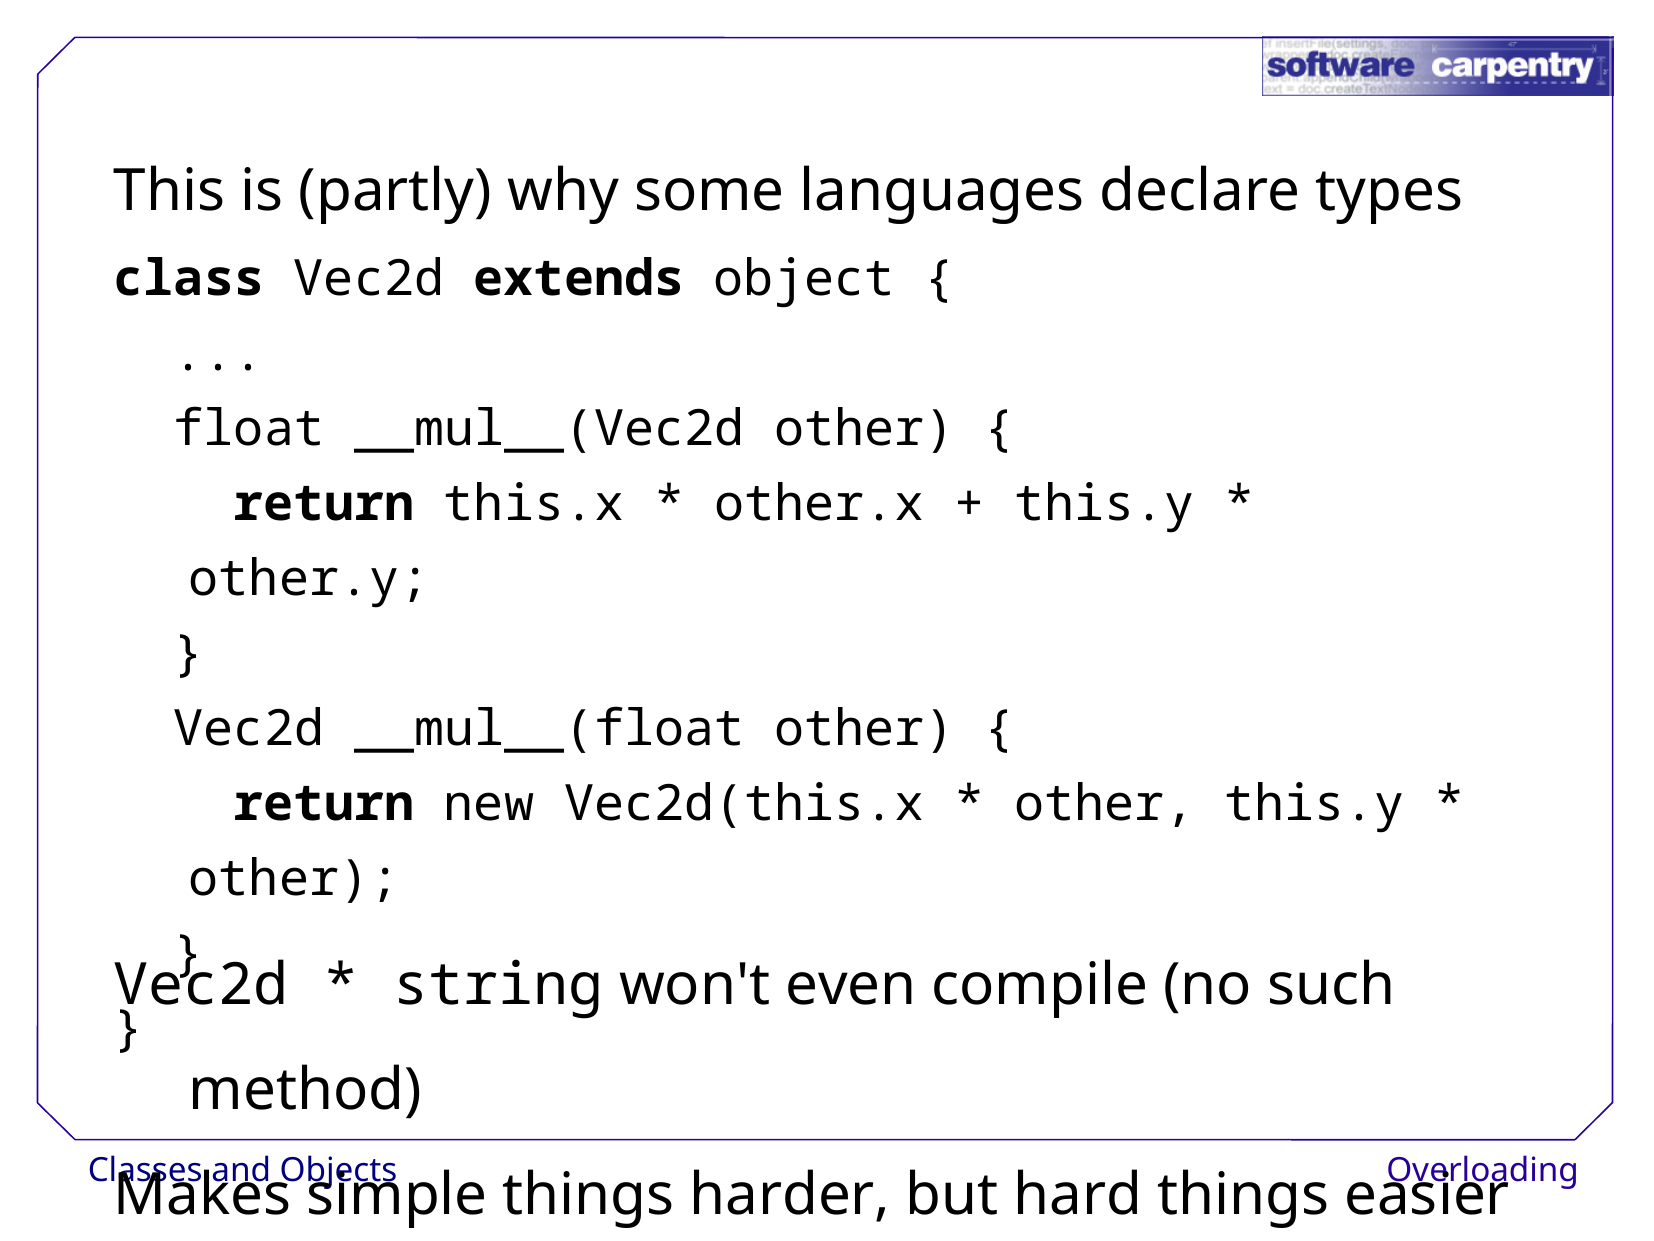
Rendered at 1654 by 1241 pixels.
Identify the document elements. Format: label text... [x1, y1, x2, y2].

picture [1262, 36, 1614, 96]
text_box Vec2d * string won't even compile (no such method) Makes simple things harder, but hard things easier [99, 903, 1546, 1234]
text_box This is (partly) why some languages declare types [99, 109, 1546, 231]
text_box class Vec2d extends object { ... float __mul__(Vec2d other) { return this.x * other.x + this.y * other.y; } Vec2d __mul__(float other) { return new Vec2d(this.x * other, this.y * other); } } [99, 223, 1517, 903]
